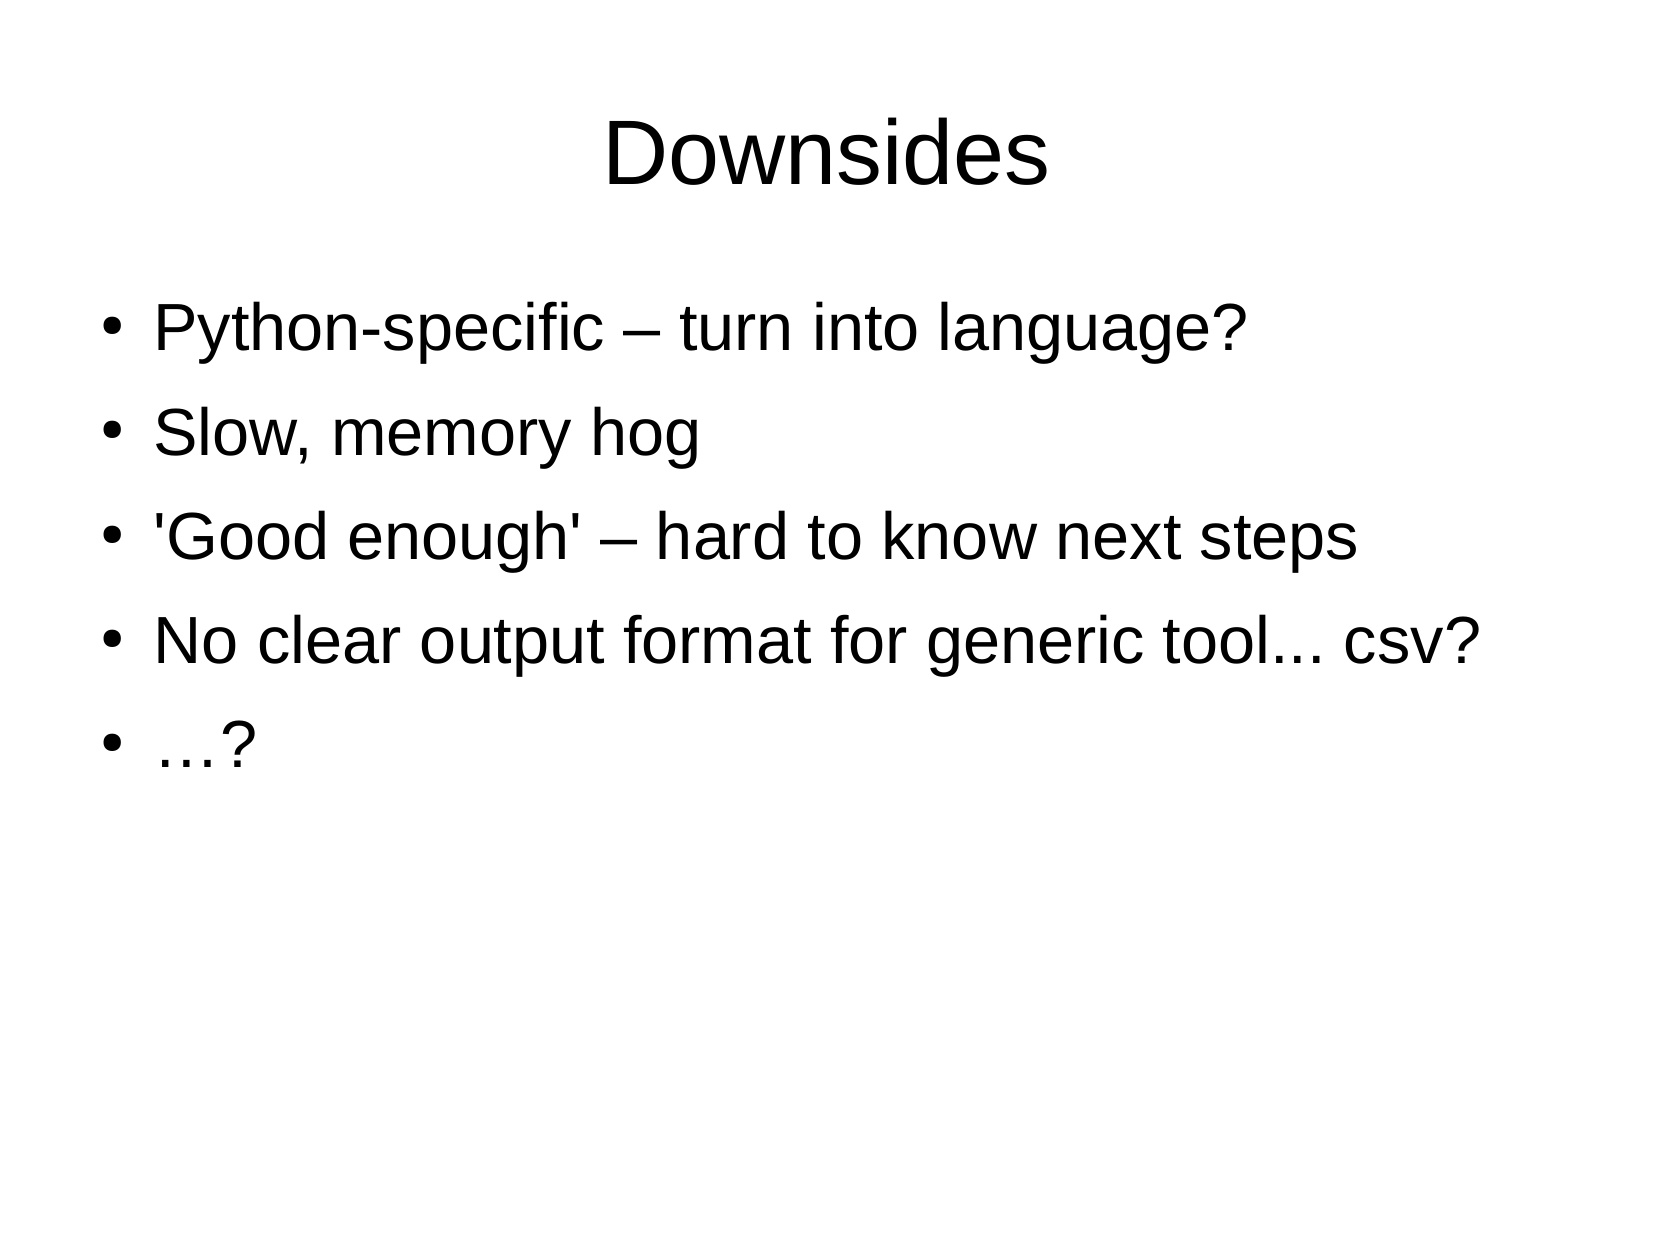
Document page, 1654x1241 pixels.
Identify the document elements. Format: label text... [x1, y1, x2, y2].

title Downsides [82, 49, 1571, 257]
list Python-specific – turn into language? Slow, memory hog 'Good enough' – hard to know next steps No clear output format for generic tool... csv? …? [82, 290, 1571, 1010]
